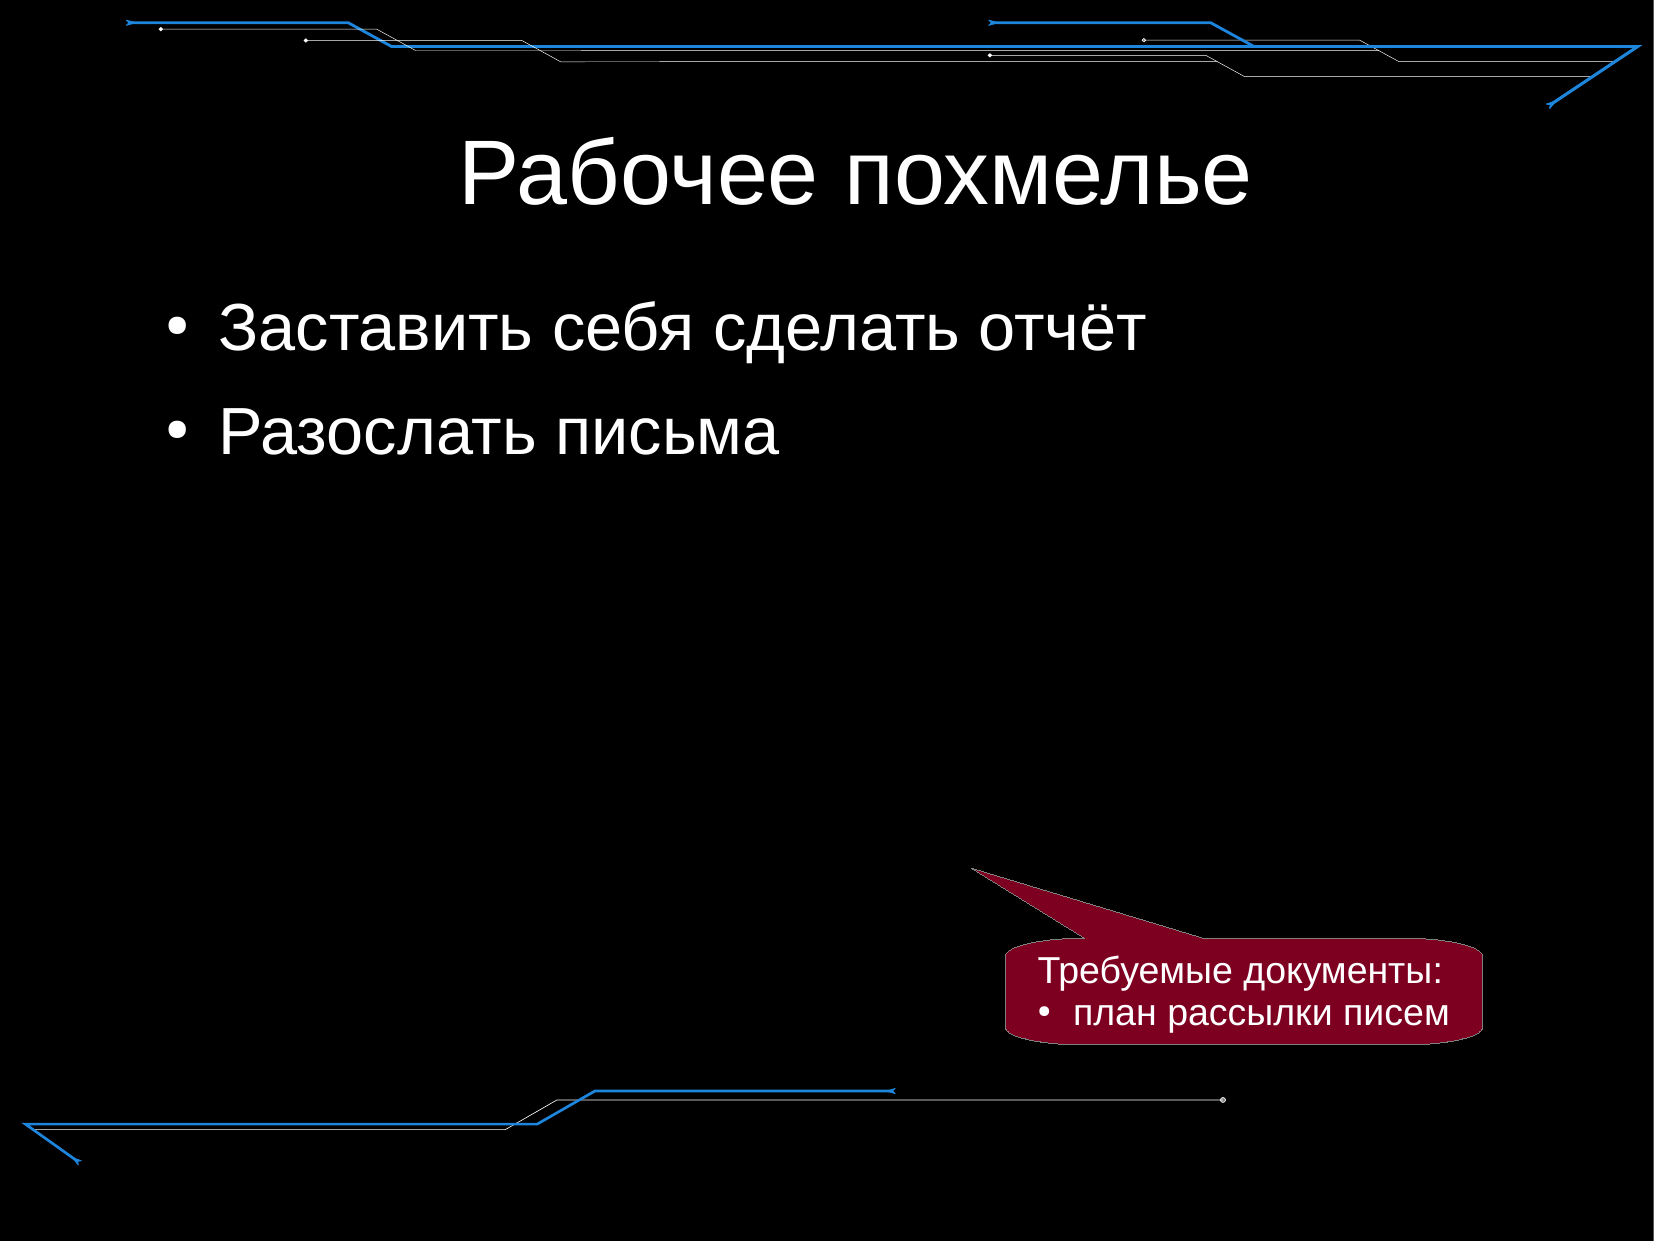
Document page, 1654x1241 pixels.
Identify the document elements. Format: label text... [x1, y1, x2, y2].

list Заставить себя сделать отчёт Разослать письма [147, 289, 1565, 1010]
text_box Требуемые документы: план рассылки писем [971, 868, 1483, 1045]
title Рабочее похмелье [147, 84, 1565, 262]
